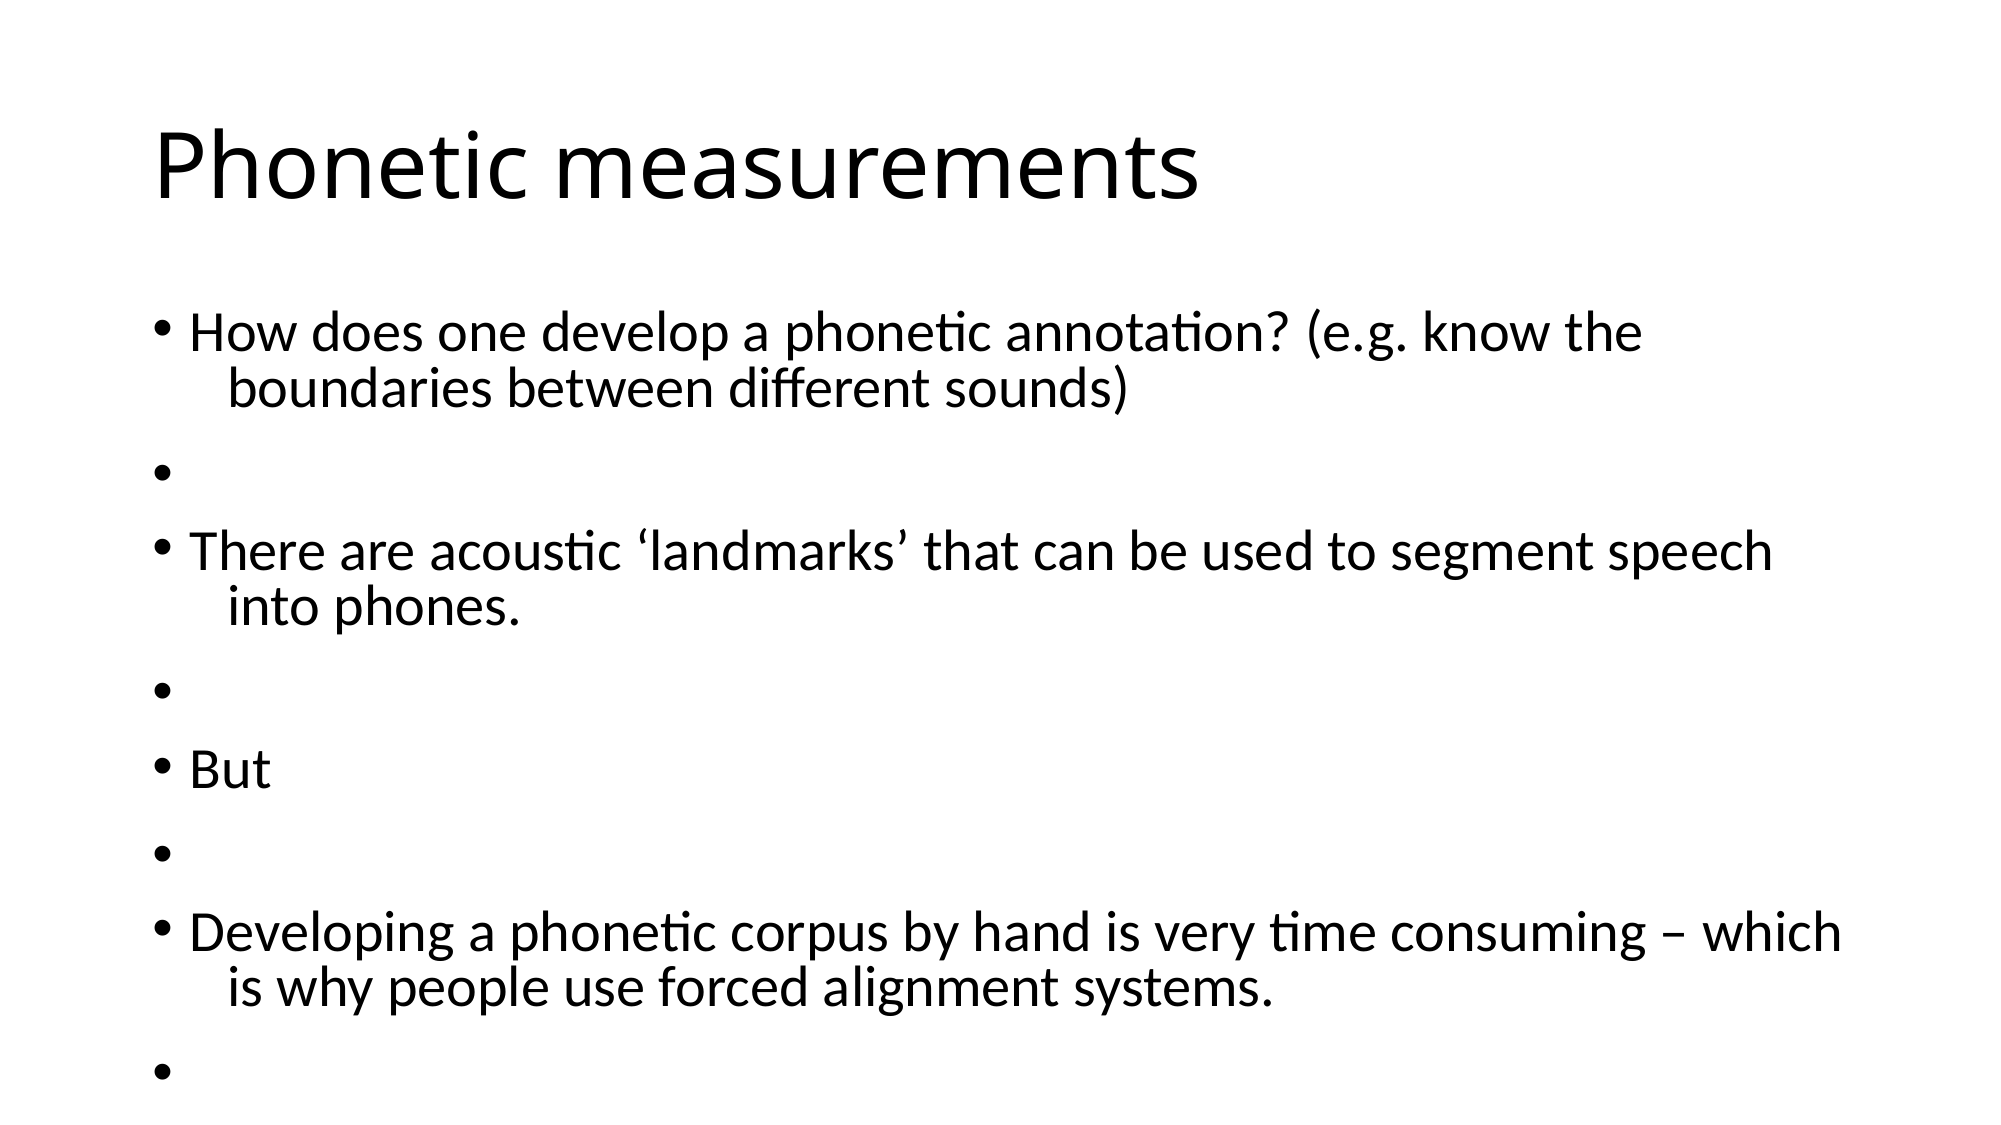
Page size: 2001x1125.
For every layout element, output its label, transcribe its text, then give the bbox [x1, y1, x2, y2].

list How does one develop a phonetic annotation? (e.g. know the boundaries between different sounds) There are acoustic ‘landmarks’ that can be used to segment speech into phones. But Developing a phonetic corpus by hand is very time consuming – which is why people use forced alignment systems. [137, 299, 1863, 1066]
title Phonetic measurements [137, 59, 1863, 278]
